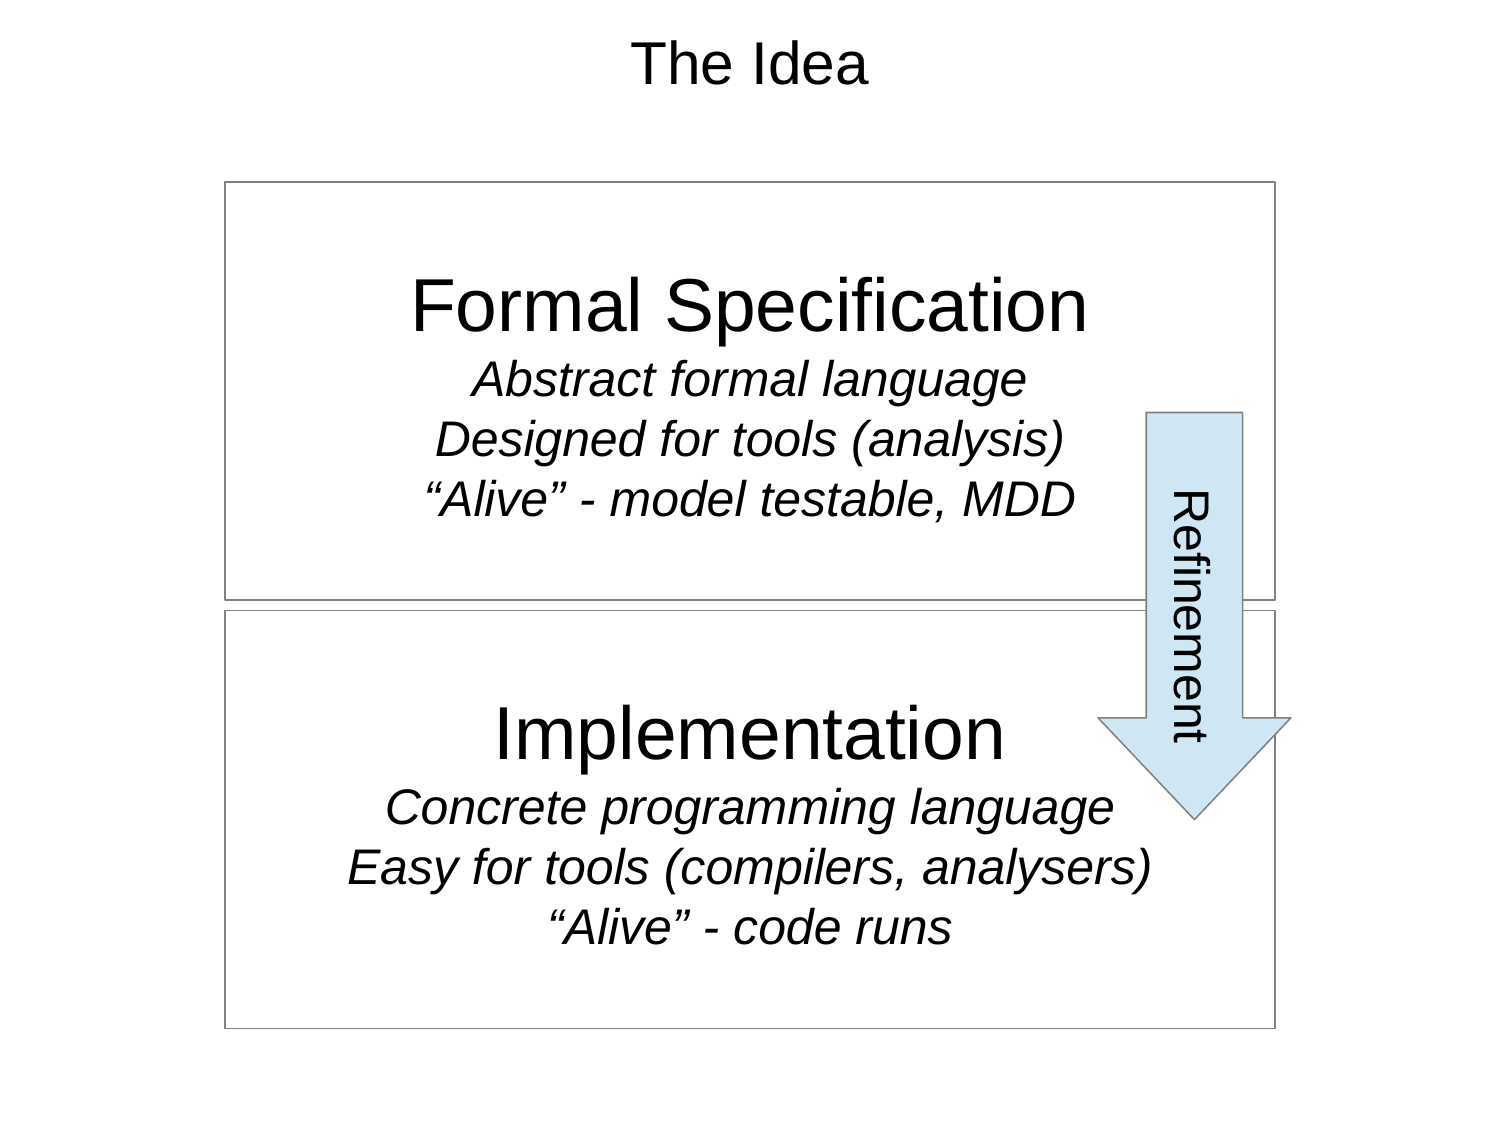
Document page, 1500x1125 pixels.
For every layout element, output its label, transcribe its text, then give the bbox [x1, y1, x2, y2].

text_box Implementation Concrete programming language Easy for tools (compilers, analysers) “Alive” - code runs [225, 610, 1275, 1029]
text_box The Idea [630, 7, 870, 113]
text_box Refinement [1098, 412, 1292, 820]
text_box Formal Specification Abstract formal language Designed for tools (analysis) “Alive” - model testable, MDD [225, 182, 1275, 600]
